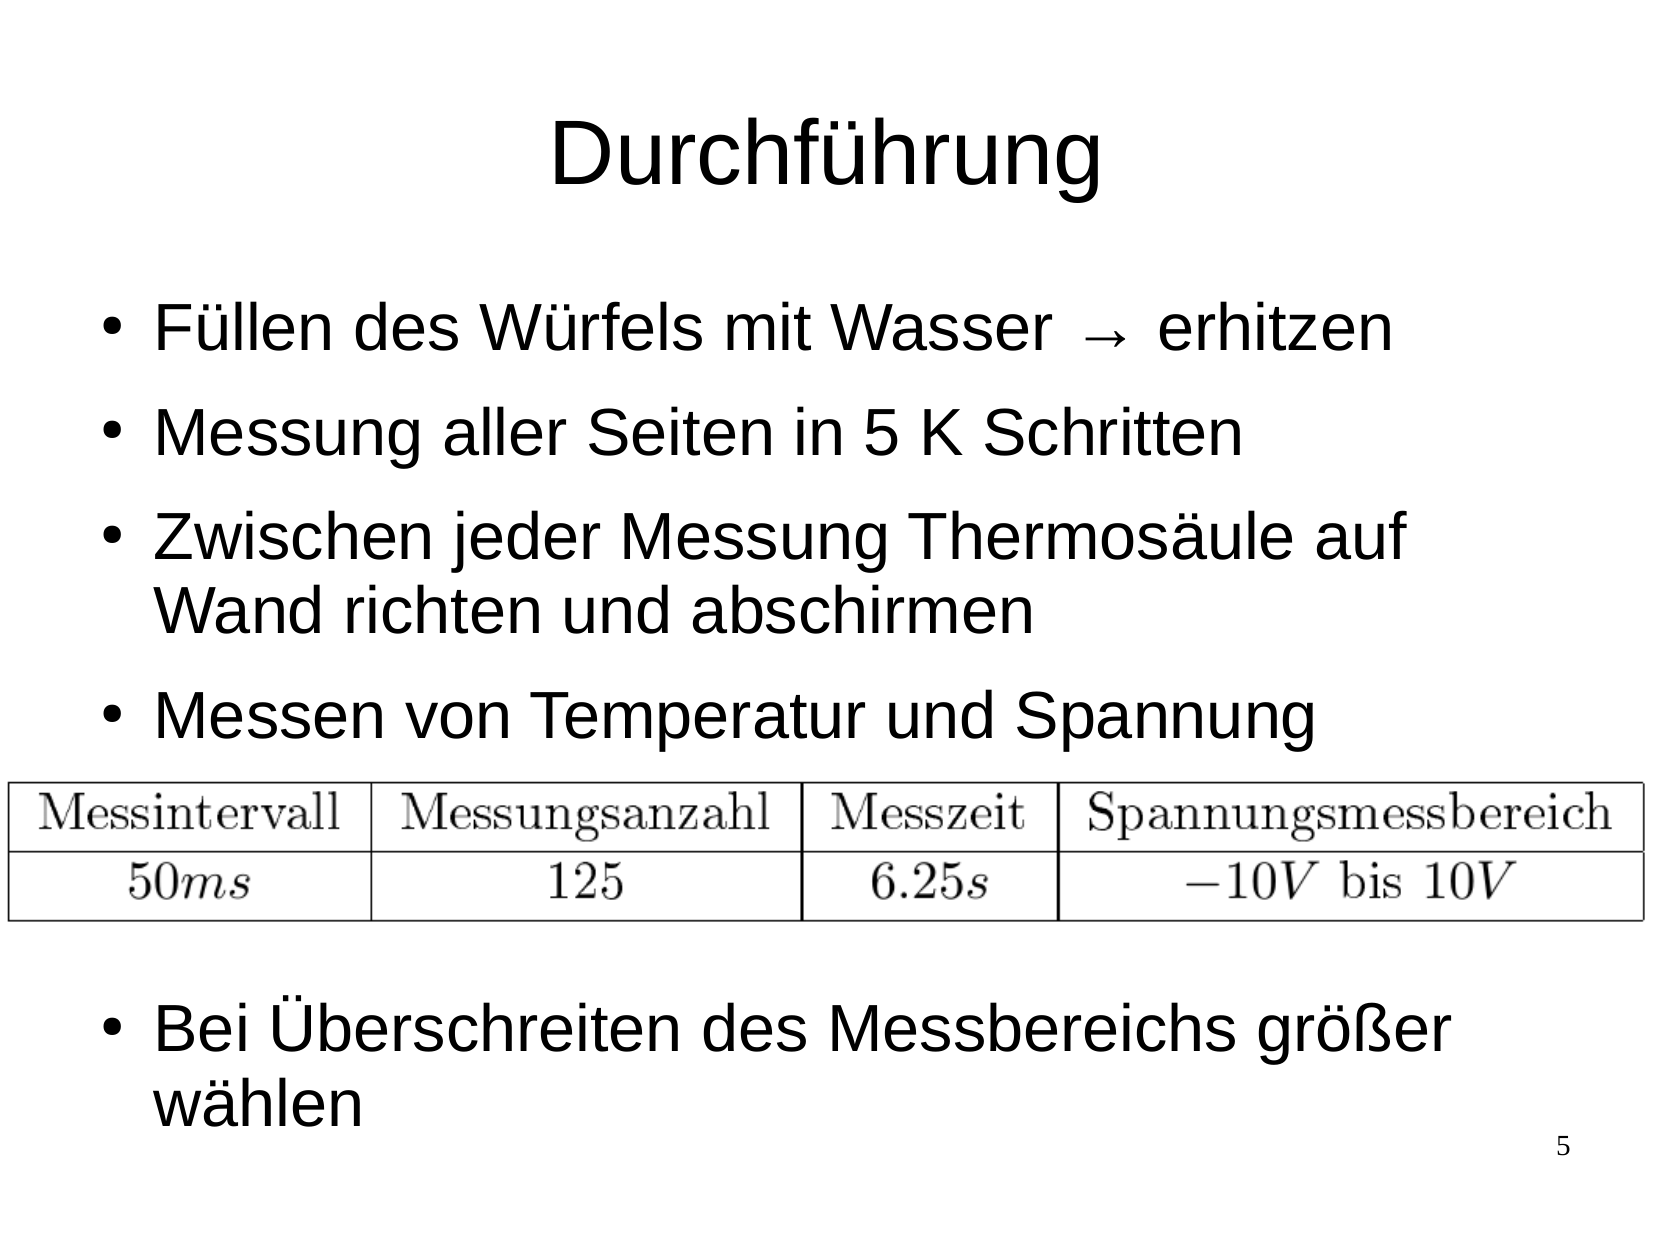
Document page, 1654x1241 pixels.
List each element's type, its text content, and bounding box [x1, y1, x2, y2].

picture [5, 779, 1648, 925]
list Füllen des Würfels mit Wasser → erhitzen Messung aller Seiten in 5 K Schritten Zwischen jeder Messung Thermosäule auf Wand richten und abschirmen Messen von Temperatur und Spannung Bei Überschreiten des Messbereichs größer wählen [82, 290, 1571, 779]
title Durchführung [82, 49, 1571, 257]
list Füllen des Würfels mit Wasser → erhitzen Messung aller Seiten in 5 K Schritten Zwischen jeder Messung Thermosäule auf Wand richten und abschirmen Messen von Temperatur und Spannung Bei Überschreiten des Messbereichs größer wählen [82, 925, 1571, 1141]
